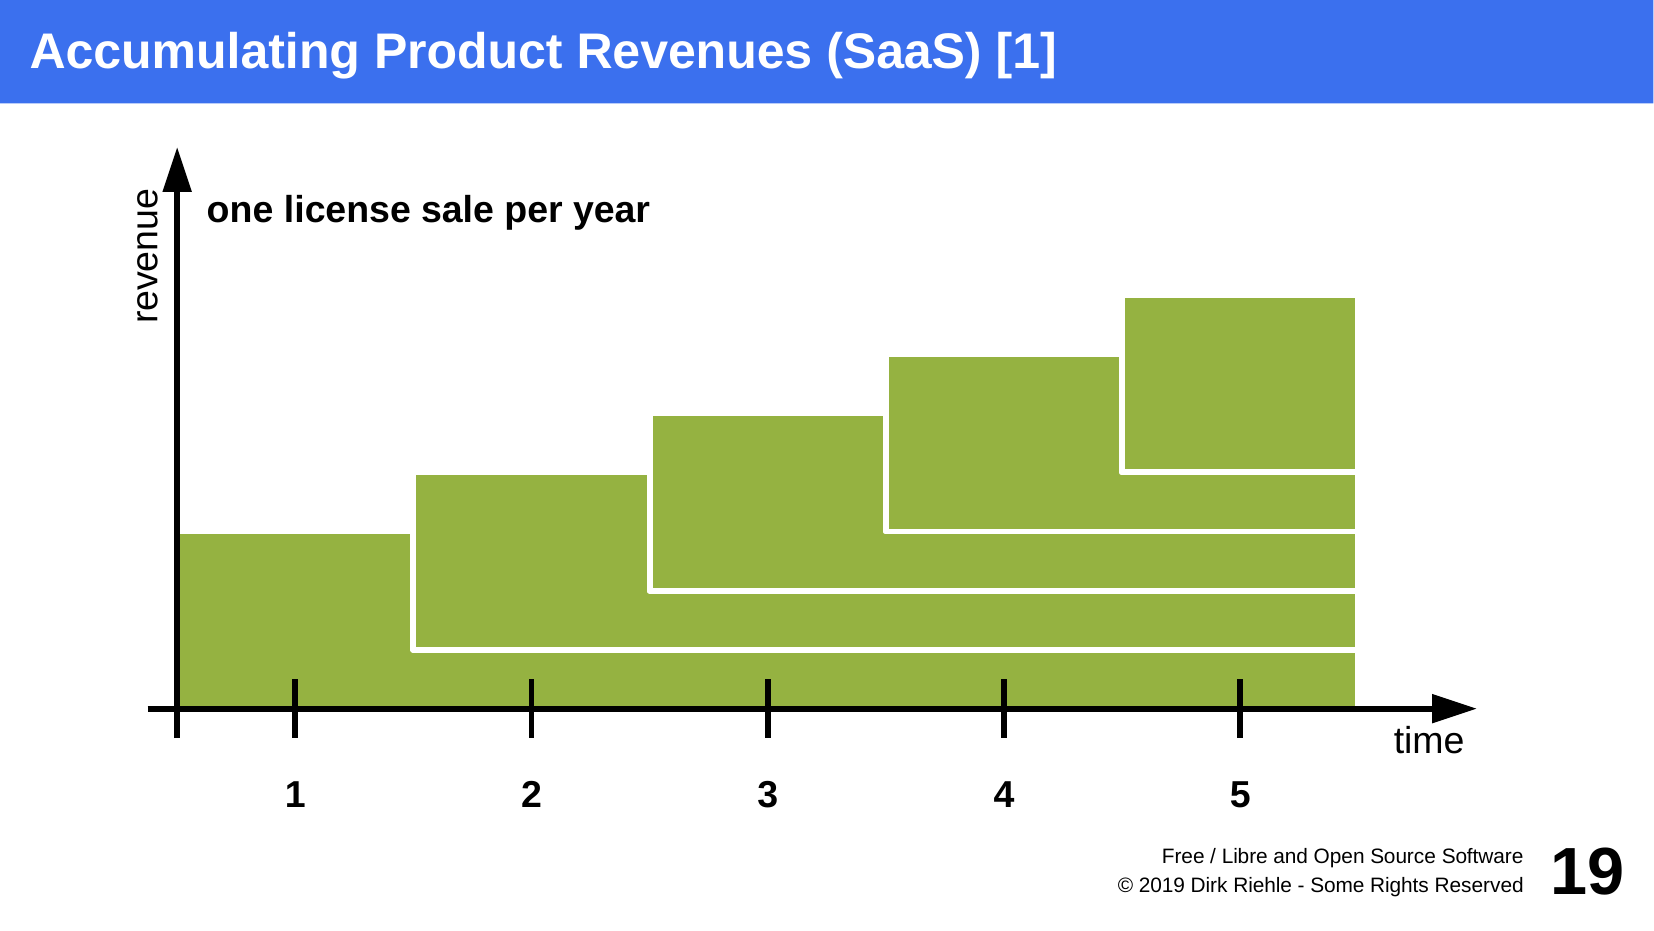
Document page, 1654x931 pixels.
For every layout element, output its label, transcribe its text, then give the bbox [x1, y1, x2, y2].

text_box [180, 295, 1359, 706]
text_box 5 [1181, 708, 1300, 827]
title Accumulating Product Revenues (SaaS) [1] [0, 0, 1654, 104]
text_box 4 [944, 708, 1063, 827]
text_box 2 [472, 708, 591, 827]
text_box 1 [236, 708, 355, 827]
text_box one license sale per year [177, 177, 1477, 414]
text_box 3 [708, 708, 827, 827]
text_box revenue [88, 177, 177, 384]
text_box time [1358, 707, 1477, 826]
